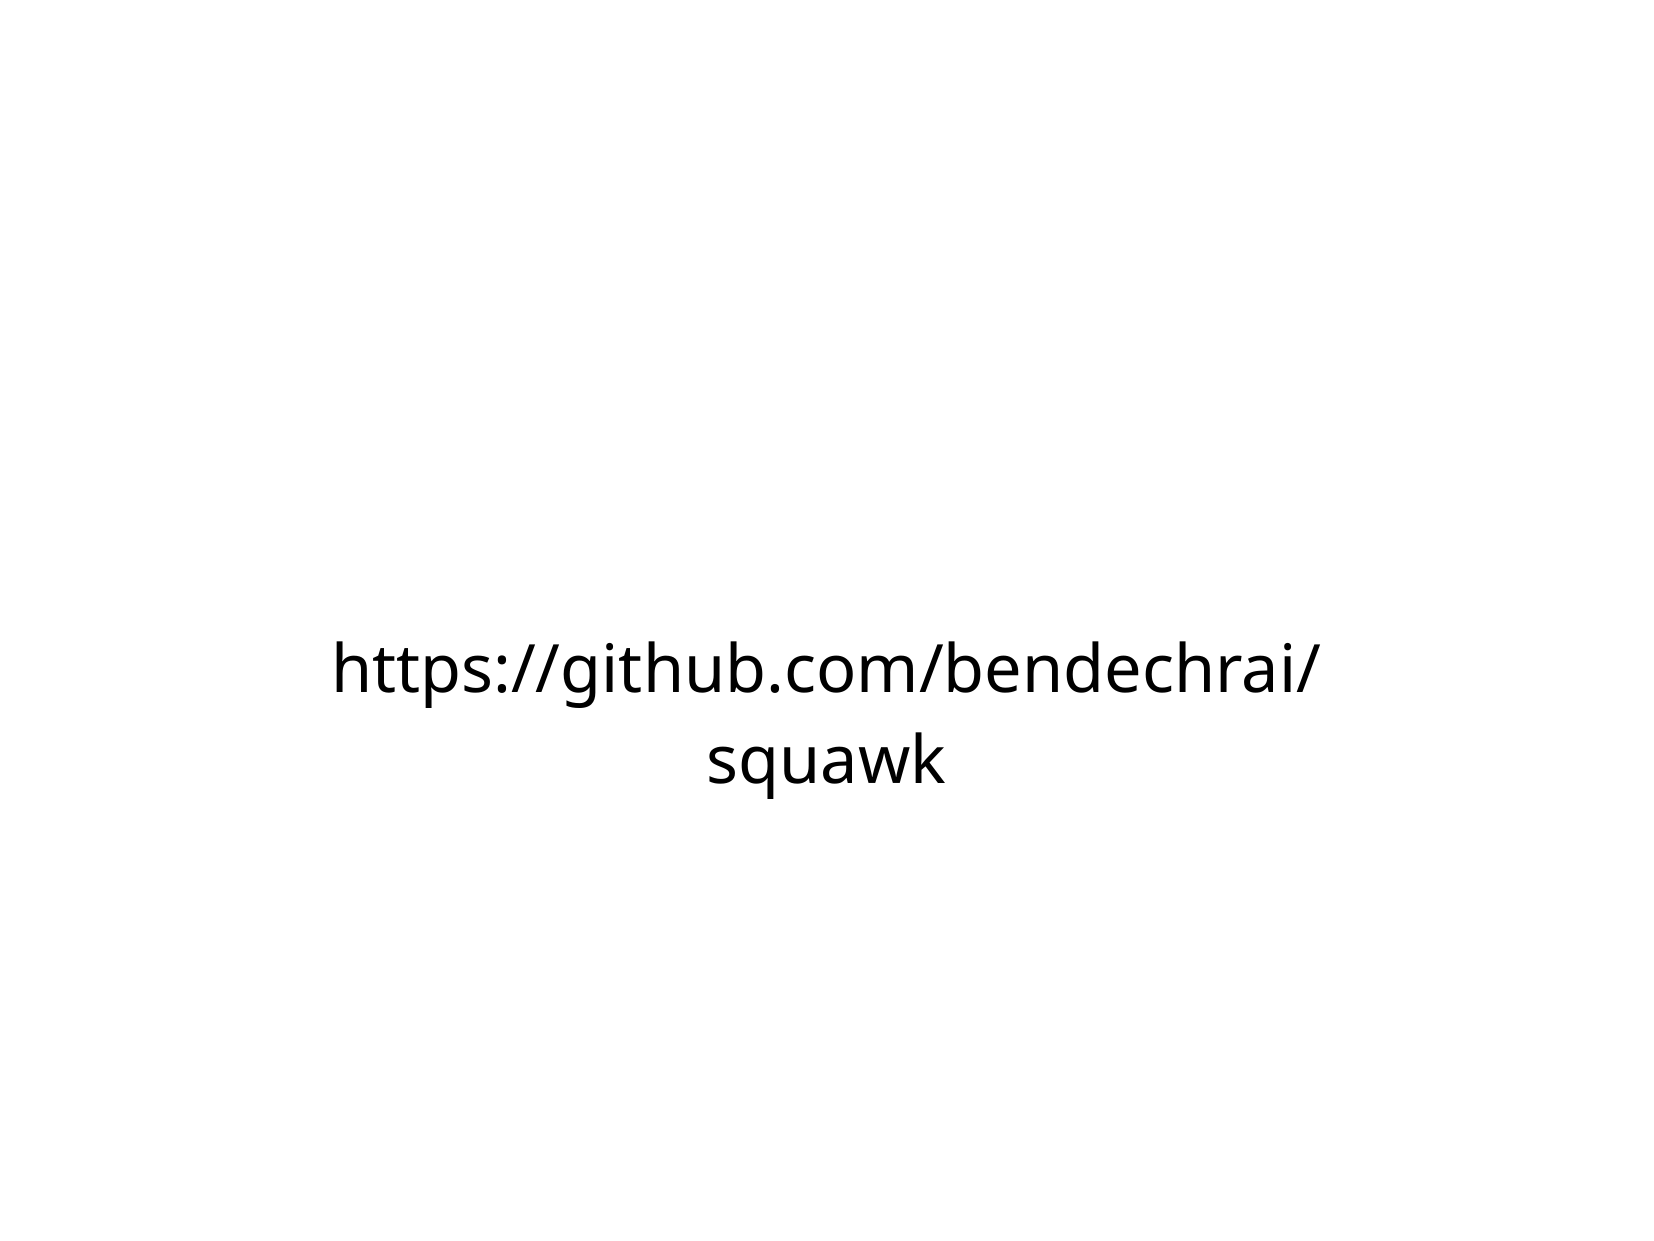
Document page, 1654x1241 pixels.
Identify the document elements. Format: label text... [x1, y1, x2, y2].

text_box https://github.com/bendechrai/squawk [259, 614, 1394, 787]
